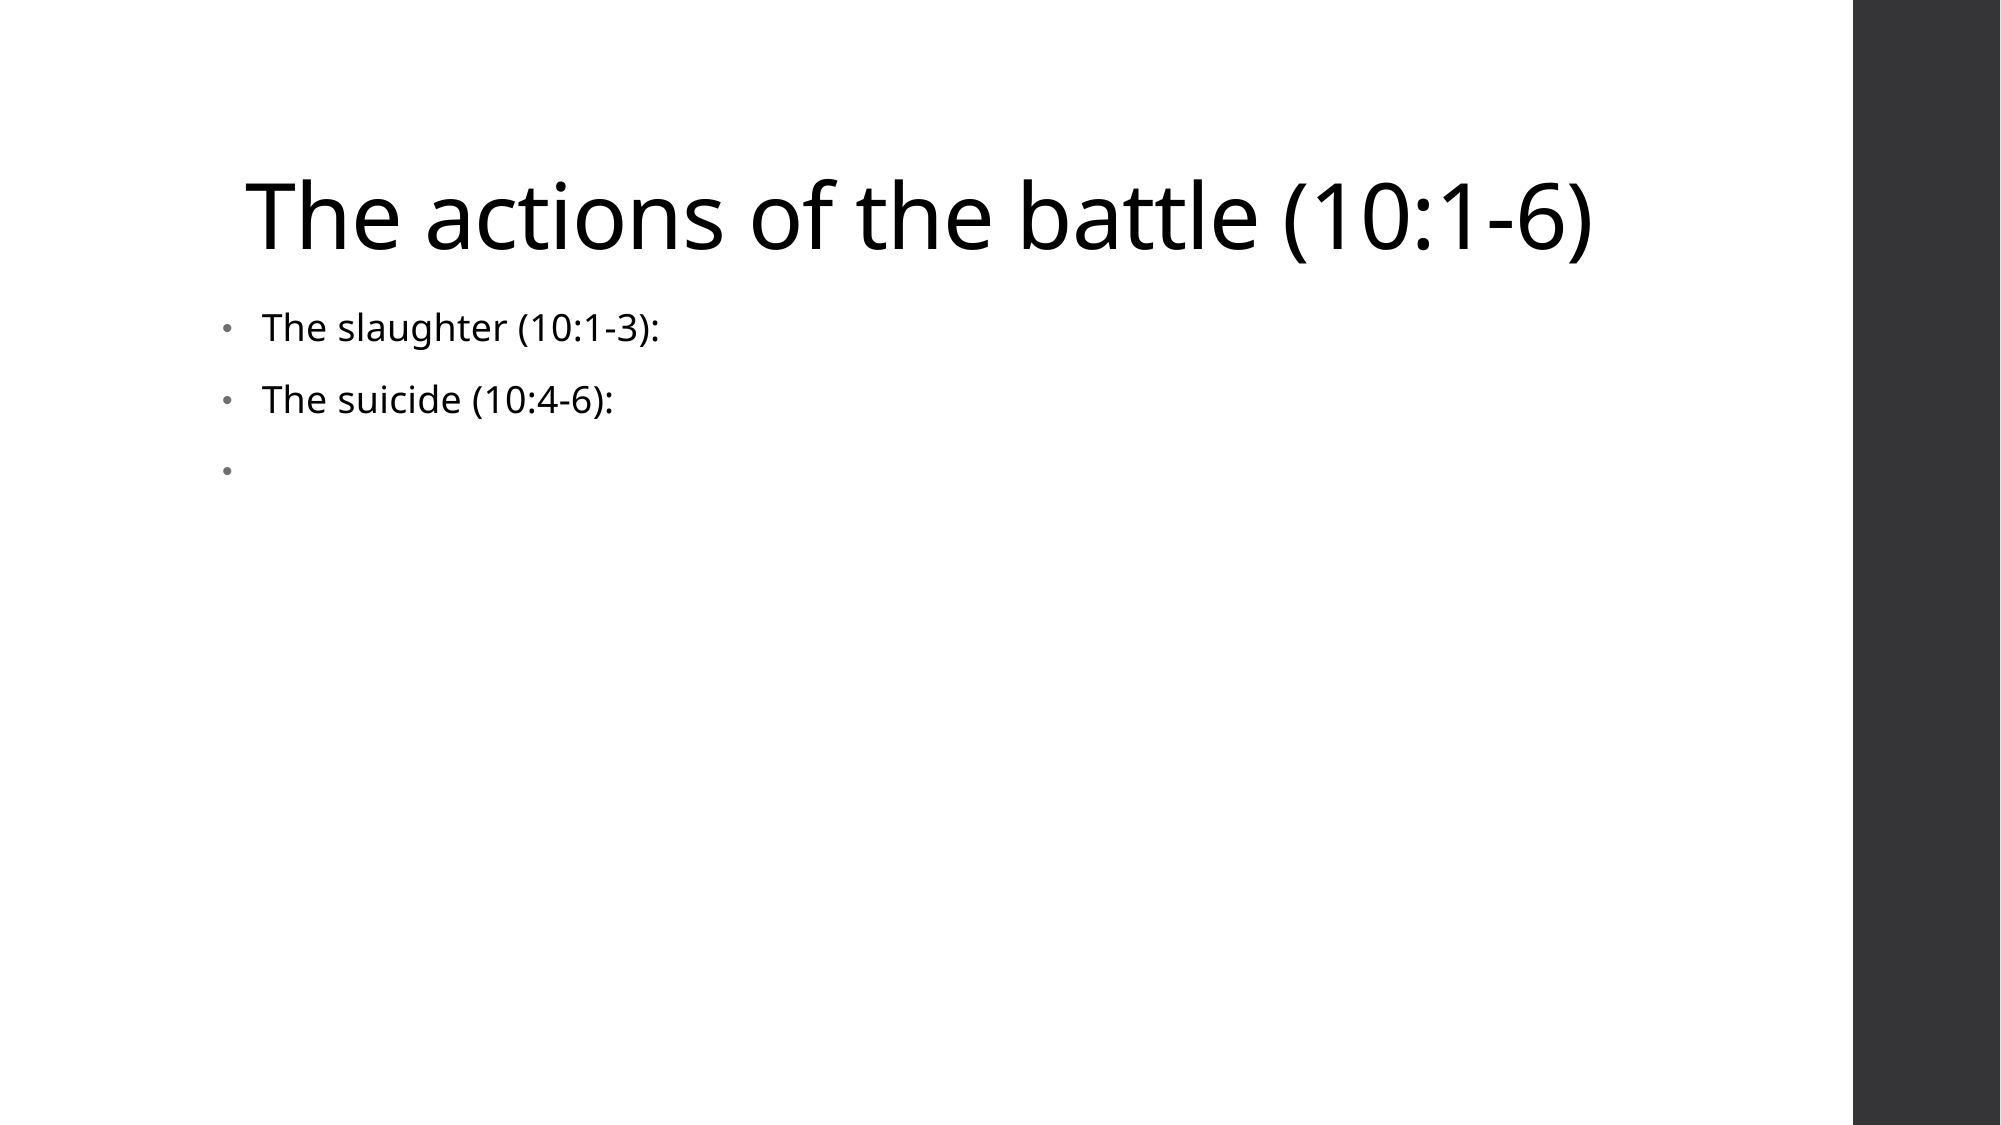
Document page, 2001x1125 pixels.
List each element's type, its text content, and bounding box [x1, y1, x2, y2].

title The actions of the battle (10:1-6) [206, 60, 1797, 278]
list The slaughter (10:1-3): The suicide (10:4-6): [206, 299, 1617, 1014]
